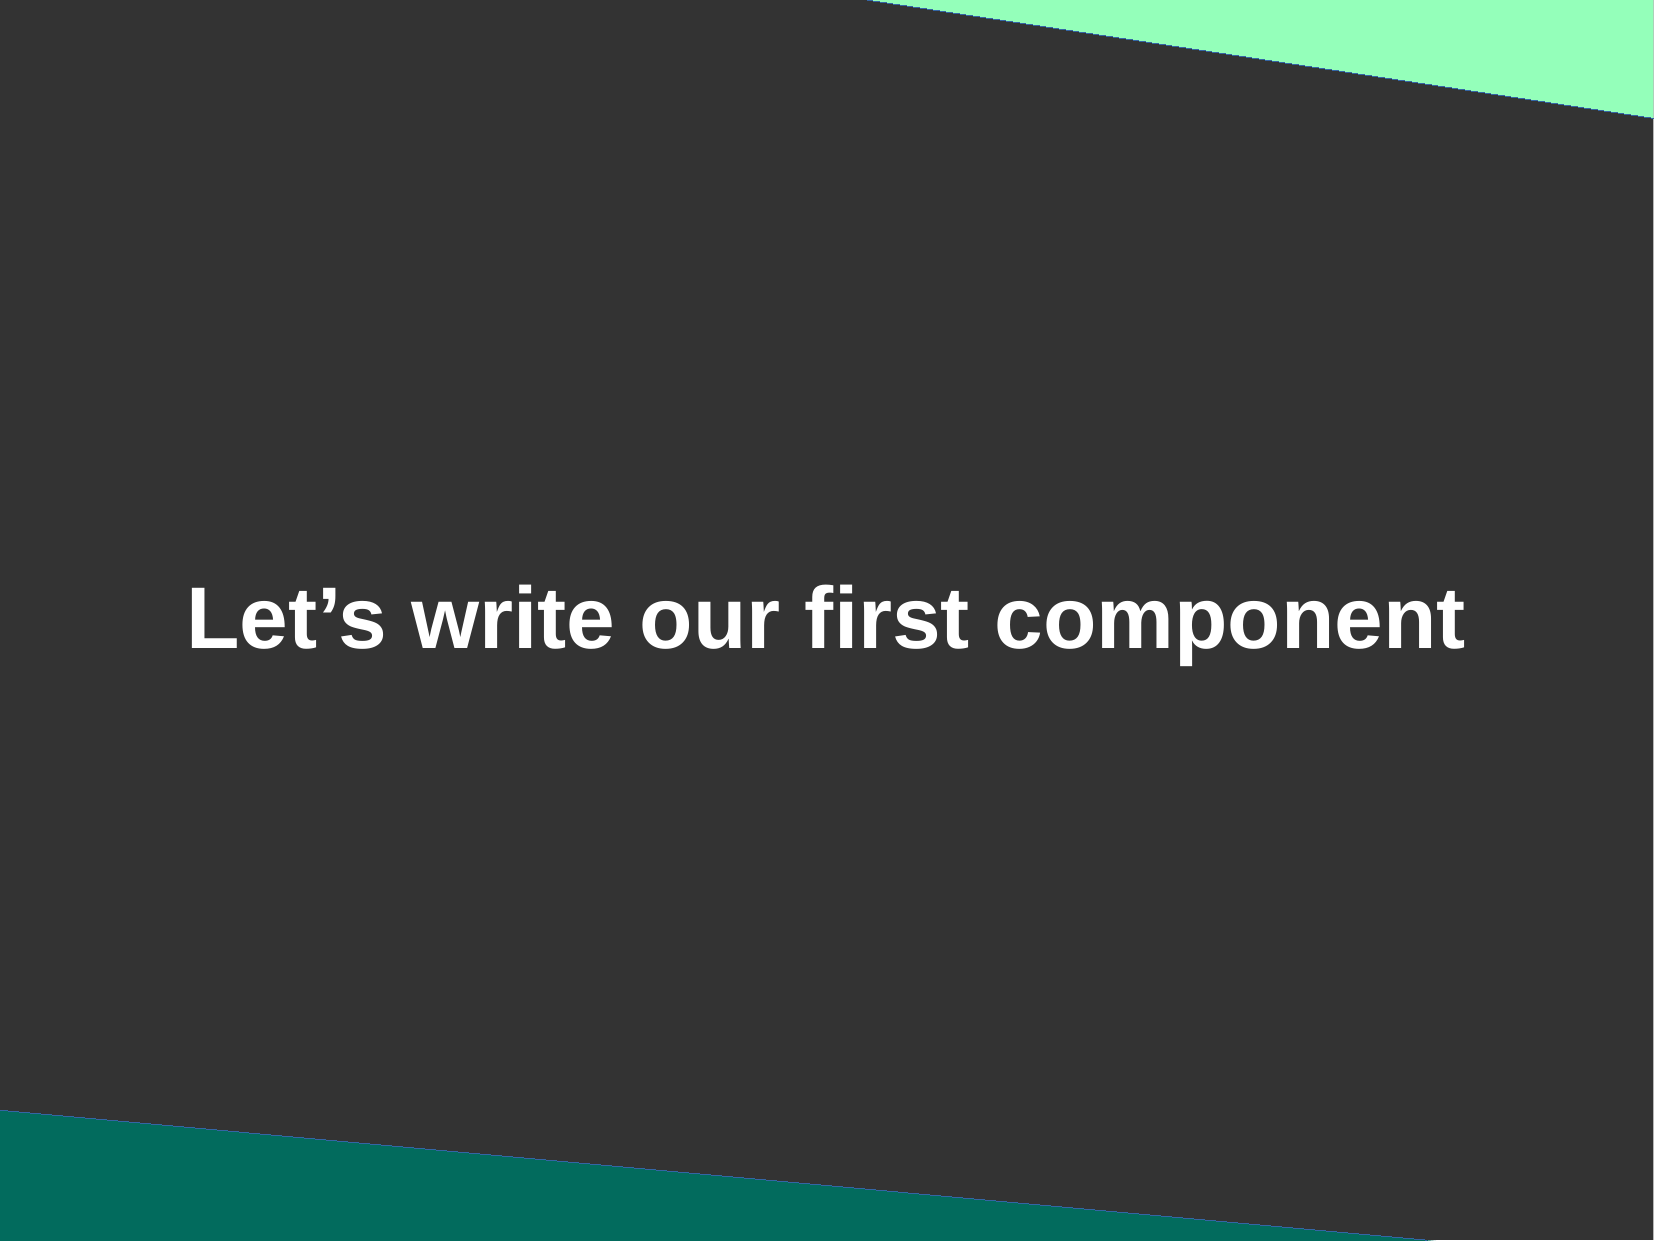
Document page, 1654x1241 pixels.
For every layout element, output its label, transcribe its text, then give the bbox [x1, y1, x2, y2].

text_box [867, 0, 1654, 119]
title Let’s write our first component [31, 568, 1622, 672]
